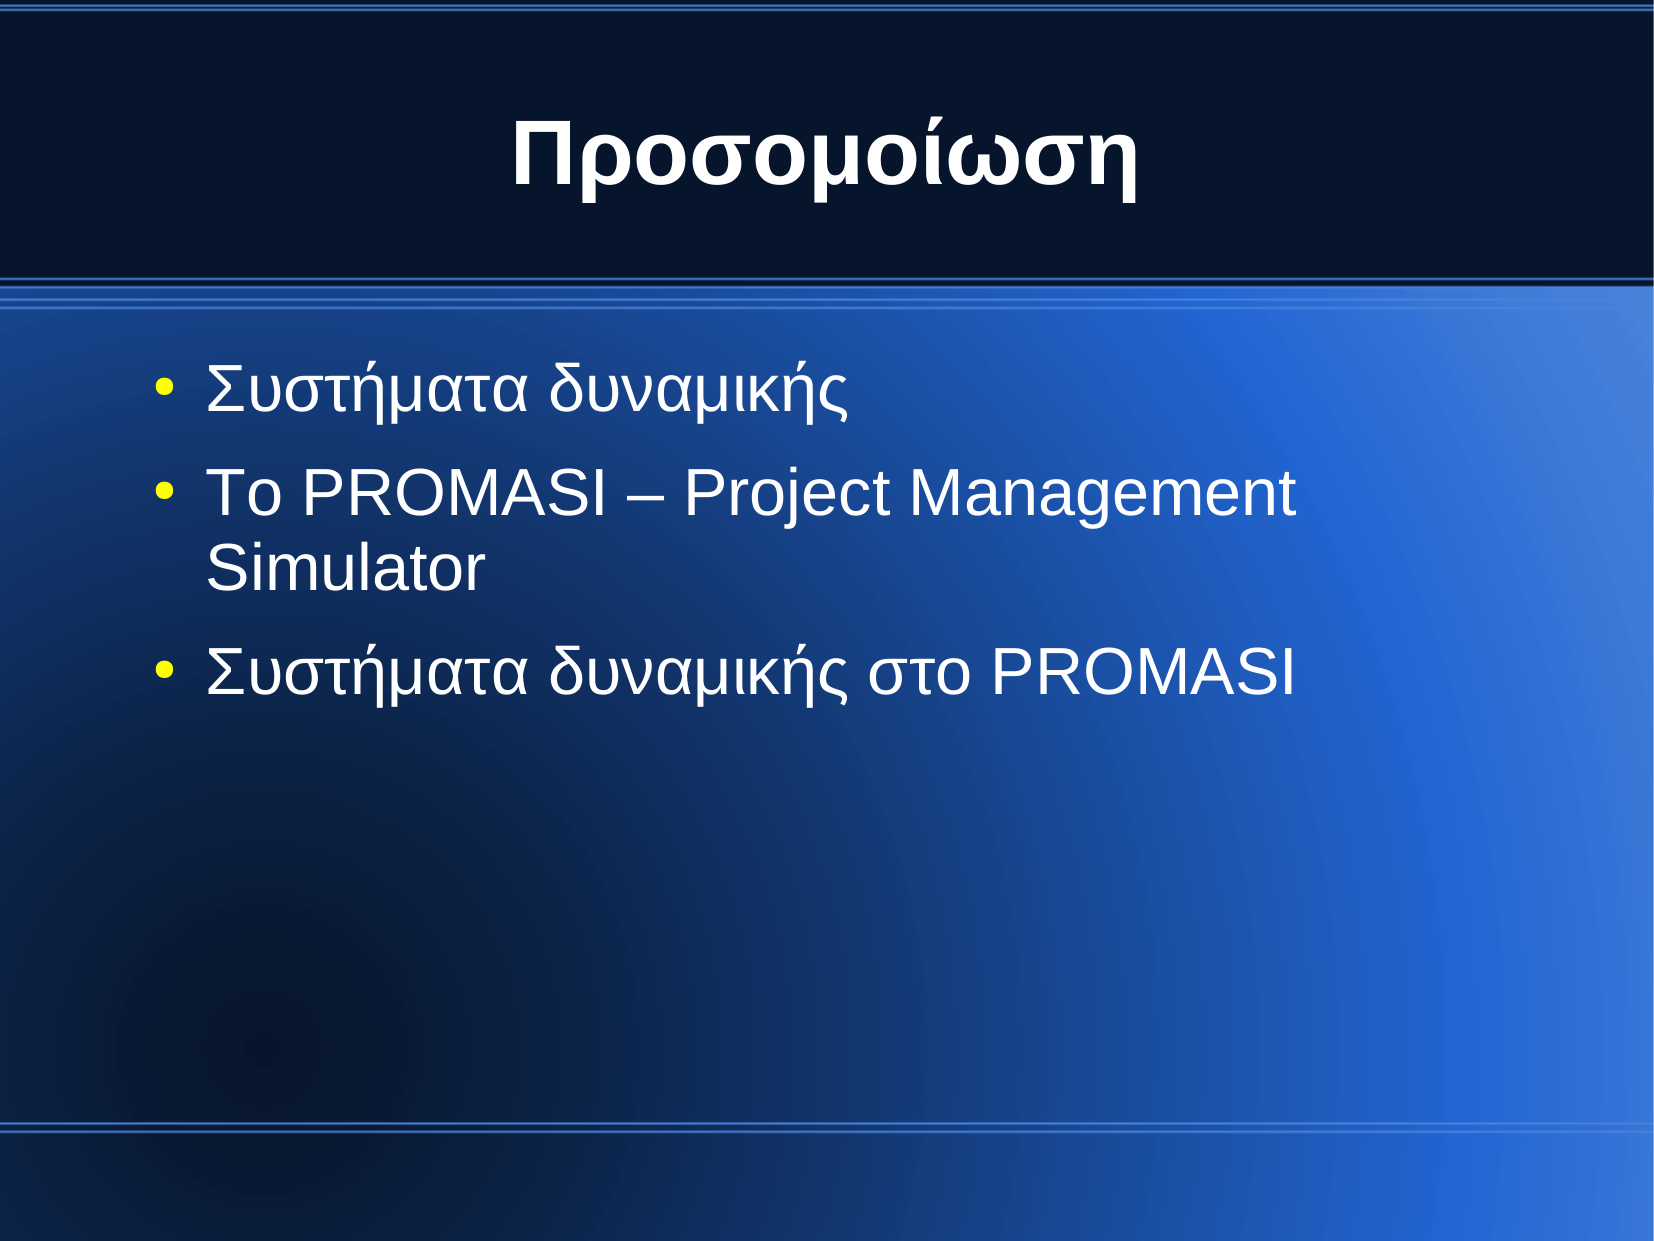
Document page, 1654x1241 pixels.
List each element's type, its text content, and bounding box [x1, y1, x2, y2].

title Προσομοίωση [82, 49, 1571, 257]
list Συστήματα δυναμικής Το PROMASI – Project Management Simulator Συστήματα δυναμικής στο PROMASI [134, 350, 1516, 1133]
picture [0, 0, 1654, 1241]
